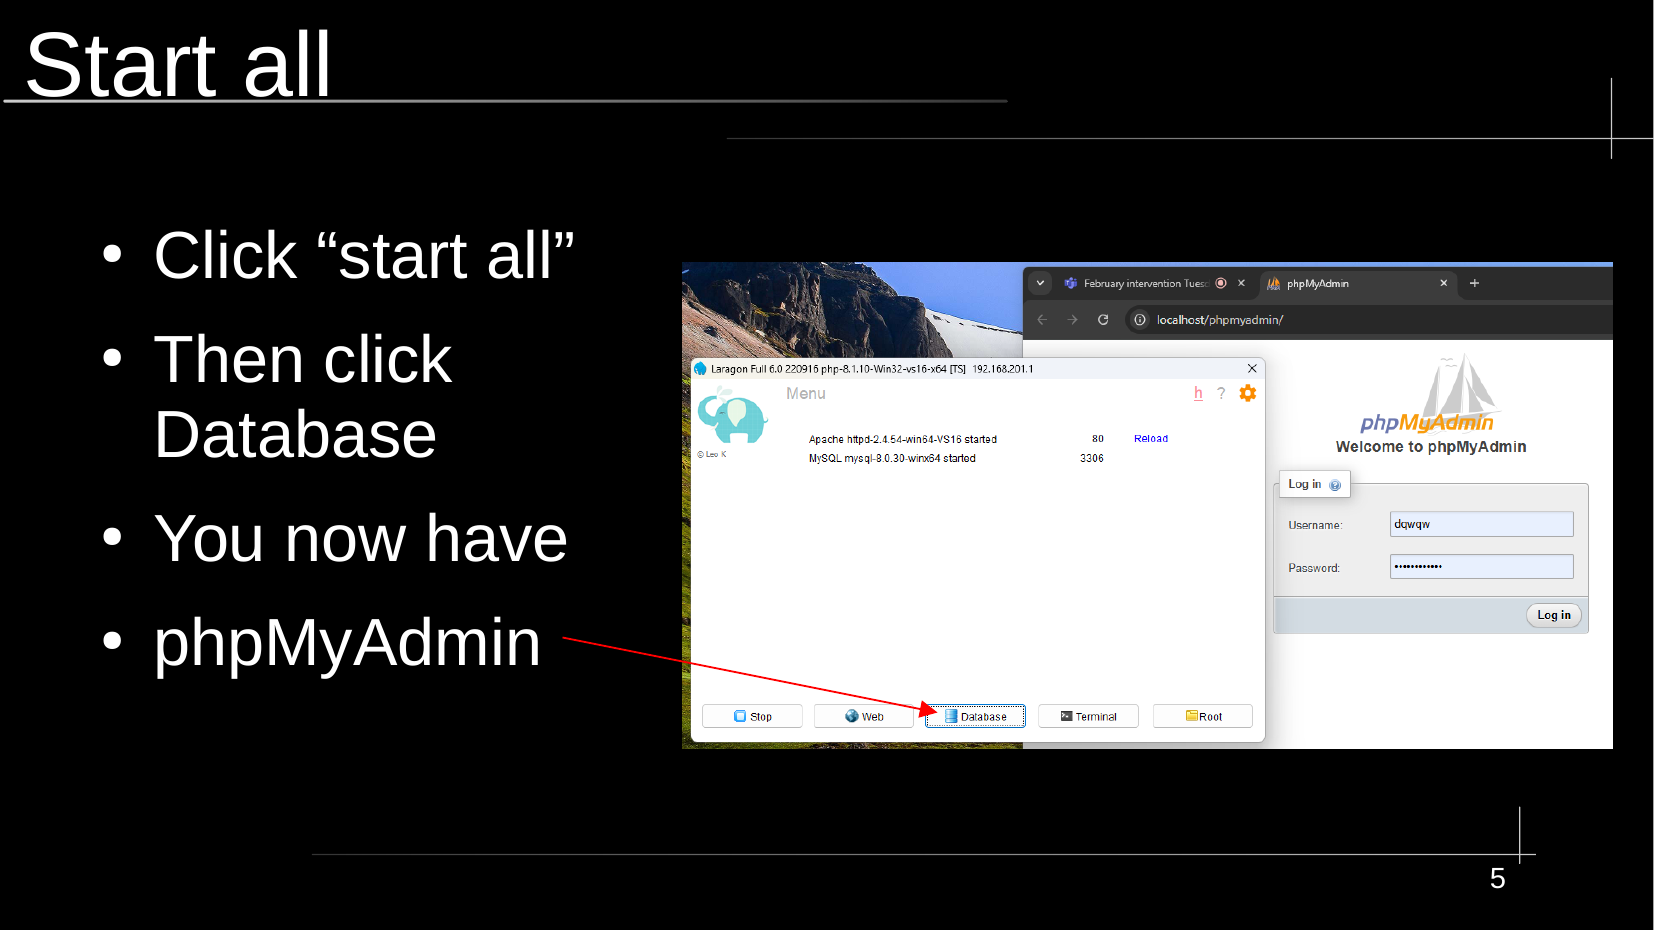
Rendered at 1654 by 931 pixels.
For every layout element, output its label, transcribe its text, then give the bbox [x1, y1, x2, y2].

title Start all [23, 11, 1589, 119]
picture [682, 262, 1613, 749]
list Click “start all” Then click Database You now have phpMyAdmin [82, 217, 1571, 758]
